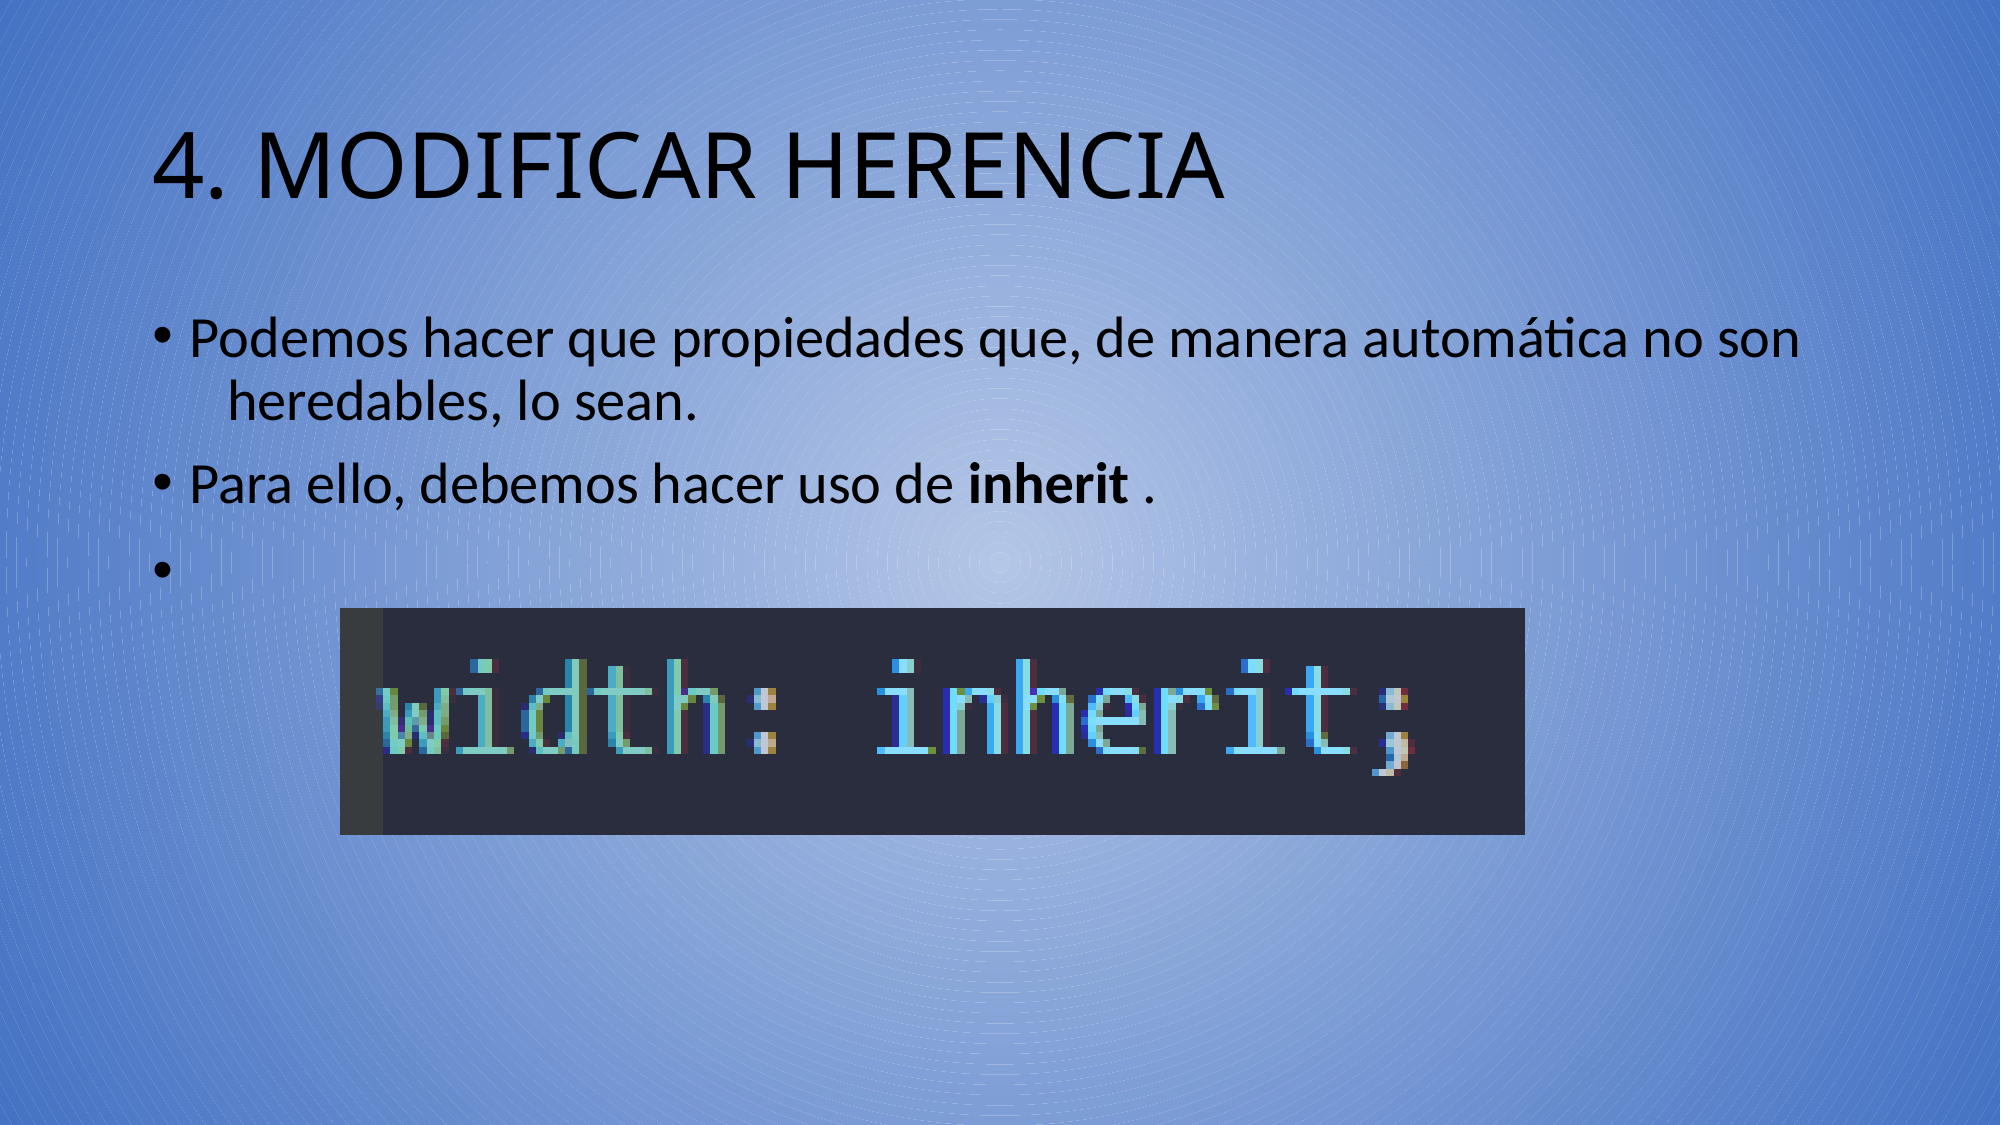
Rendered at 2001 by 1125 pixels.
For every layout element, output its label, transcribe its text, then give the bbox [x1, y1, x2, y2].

list Podemos hacer que propiedades que, de manera automática no son heredables, lo sean. Para ello, debemos hacer uso de inherit . [137, 299, 1863, 1014]
picture [340, 608, 1525, 835]
title 4. MODIFICAR HERENCIA [137, 59, 1863, 278]
